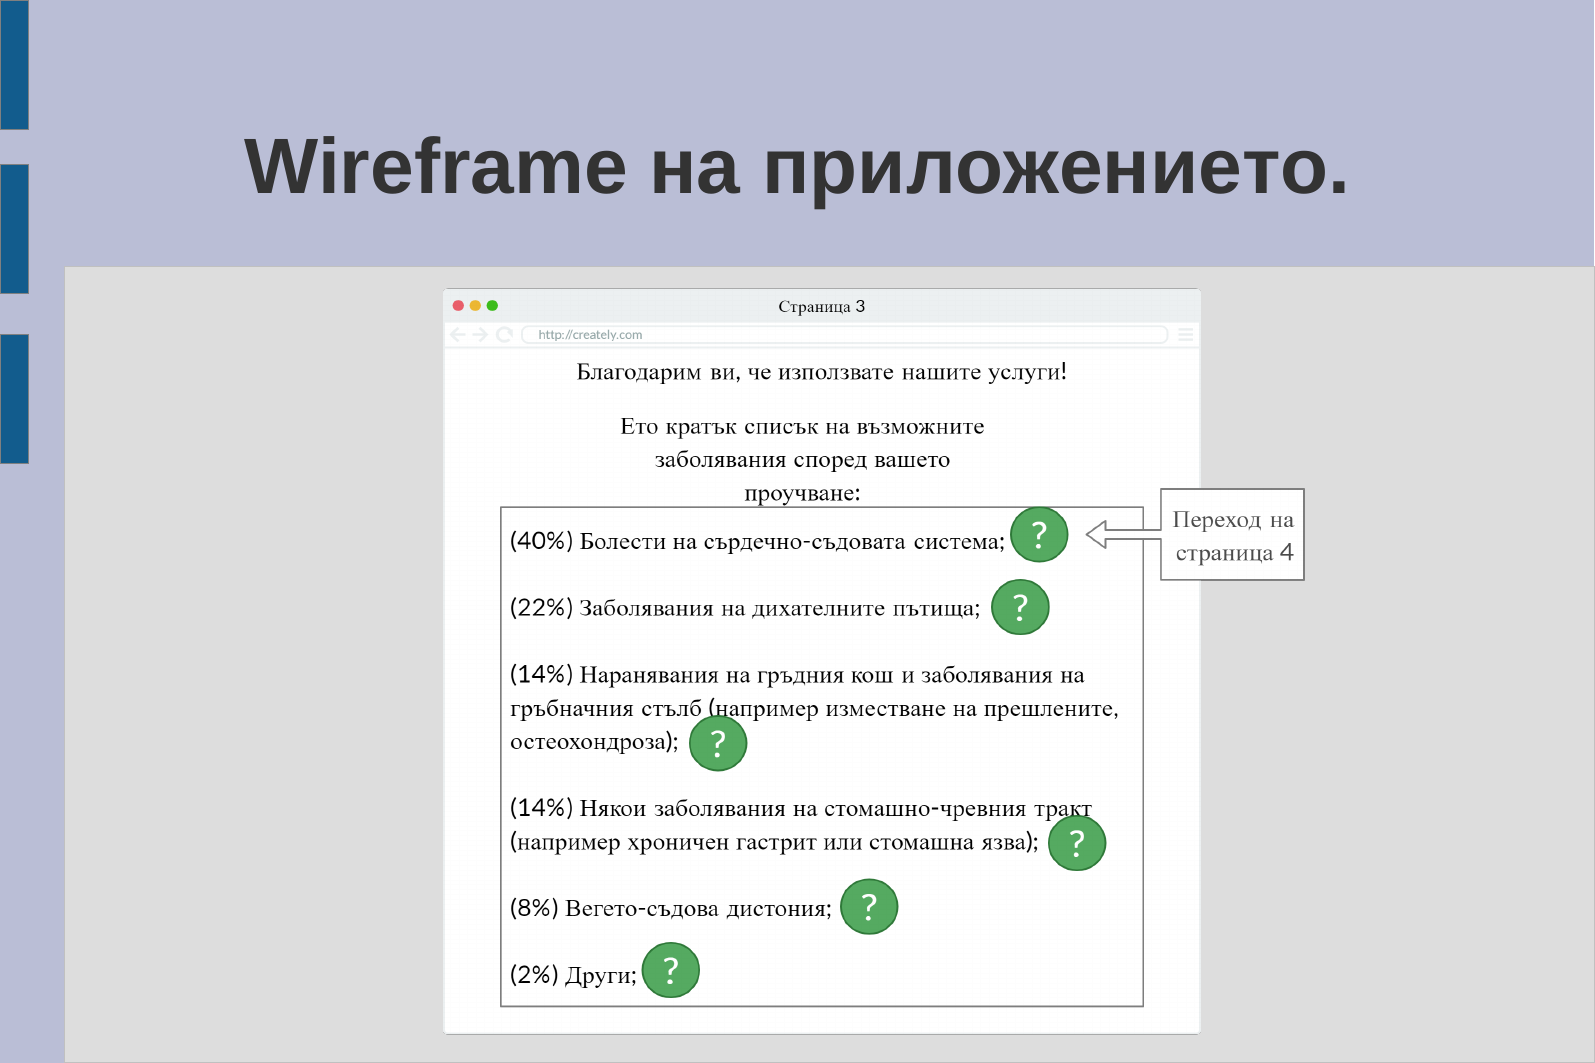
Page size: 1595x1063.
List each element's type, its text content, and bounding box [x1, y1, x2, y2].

title Wireframe на приложението. [117, 78, 1479, 256]
picture [425, 271, 1323, 1052]
